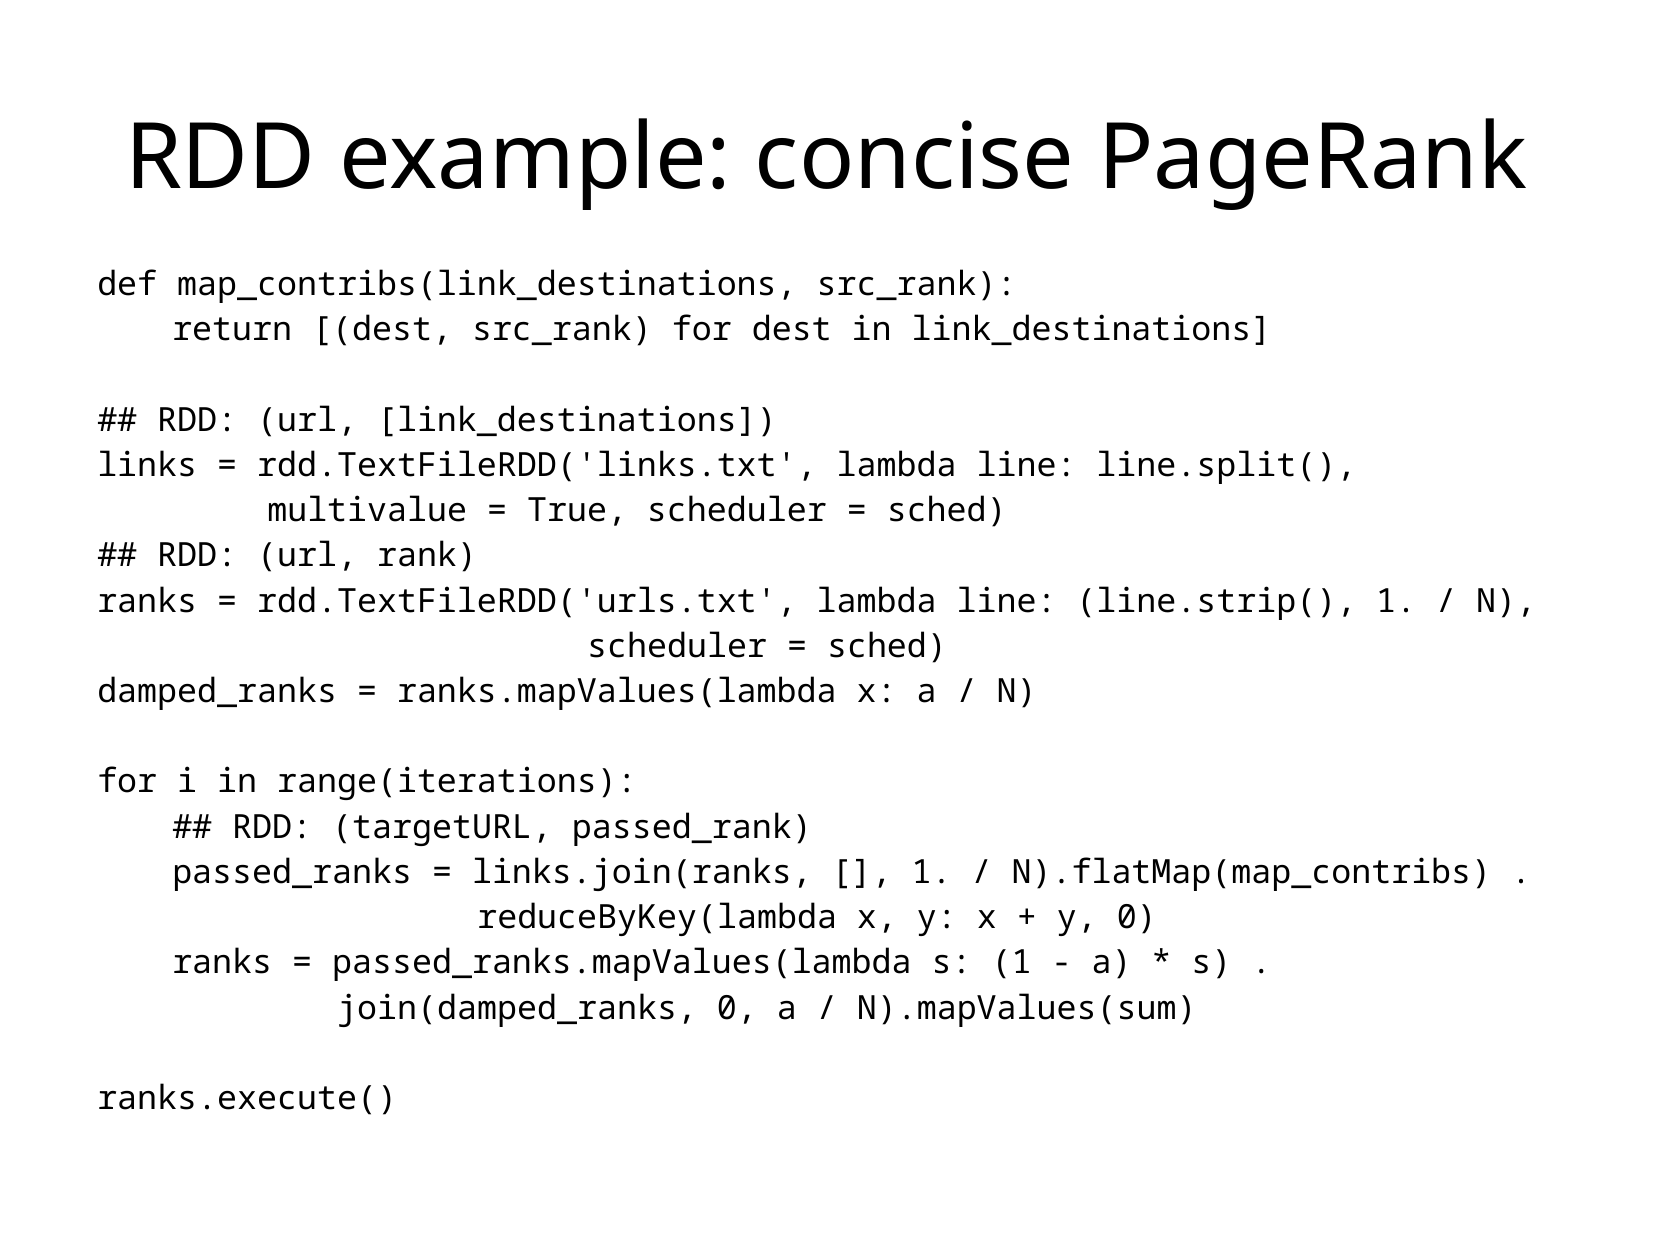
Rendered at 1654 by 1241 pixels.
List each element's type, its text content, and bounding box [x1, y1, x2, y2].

title RDD example: concise PageRank [82, 49, 1571, 257]
subtitle def map_contribs(link_destinations, src_rank): return [(dest, src_rank) for dest in link_destinations] ## RDD: (url, [link_destinations]) links = rdd.TextFileRDD('links.txt', lambda line: line.split(), multivalue = True, scheduler = sched) ## RDD: (url, rank) ranks = rdd.TextFileRDD('urls.txt', lambda line: (line.strip(), 1. / N), scheduler = sched) damped_ranks = ranks.mapValues(lambda x: a / N) for i in range(iterations): ## RDD: (targetURL, passed_rank) passed_ranks = links.join(ranks, [], 1. / N).flatMap(map_contribs) . reduceByKey(lambda x, y: x + y, 0) ranks = passed_ranks.mapValues(lambda s: (1 - a) * s) . join(damped_ranks, 0, a / N).mapValues(sum) ranks.execute() [97, 321, 1606, 1058]
